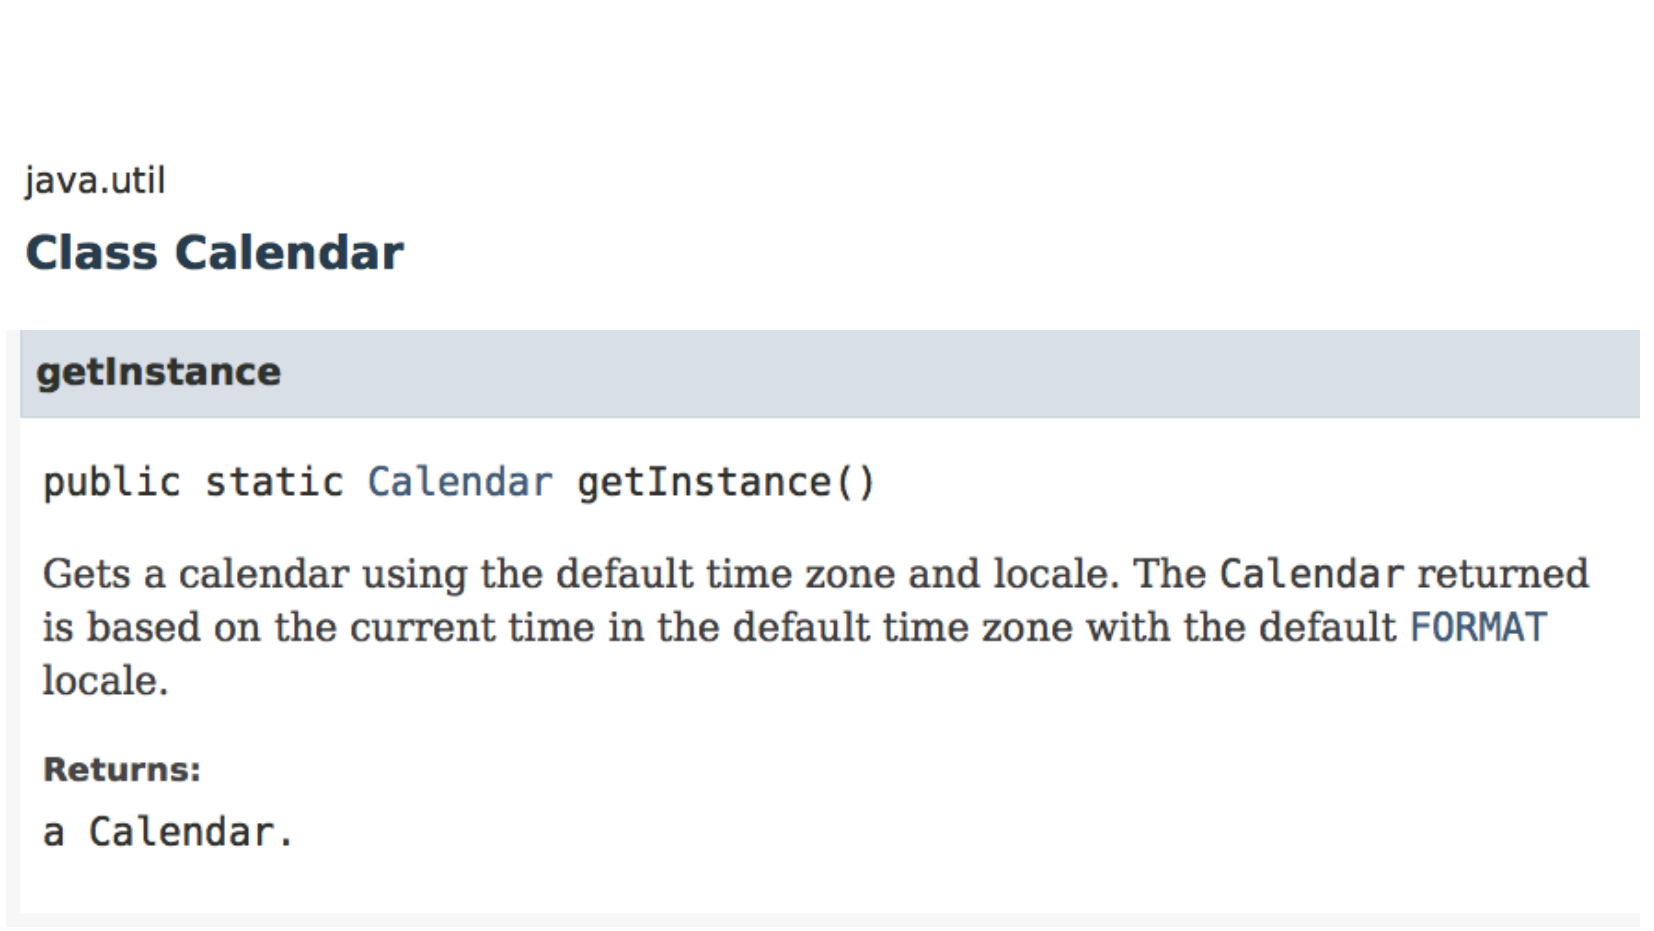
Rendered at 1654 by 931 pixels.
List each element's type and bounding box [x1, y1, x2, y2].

picture [0, 151, 496, 316]
picture [6, 330, 1640, 927]
